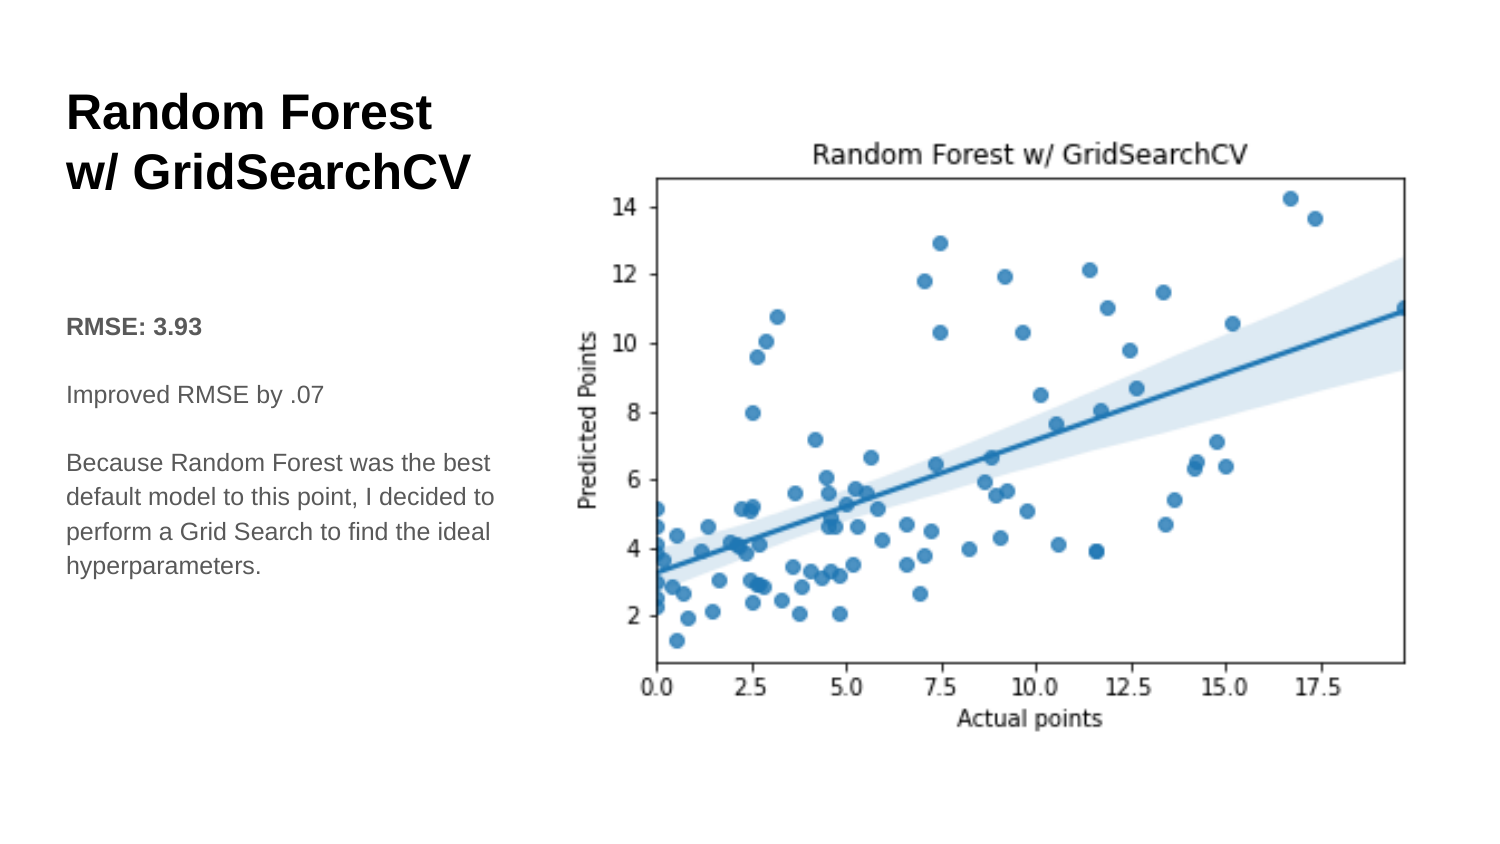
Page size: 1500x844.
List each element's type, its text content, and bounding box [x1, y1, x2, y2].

title Random Forest w/ GridSearchCV [51, 91, 512, 216]
list RMSE: 3.93 Improved RMSE by .07 Because Random Forest was the best default model to this point, I decided to perform a Grid Search to find the ideal hyperparameters. [51, 227, 512, 750]
picture [536, 100, 1500, 743]
